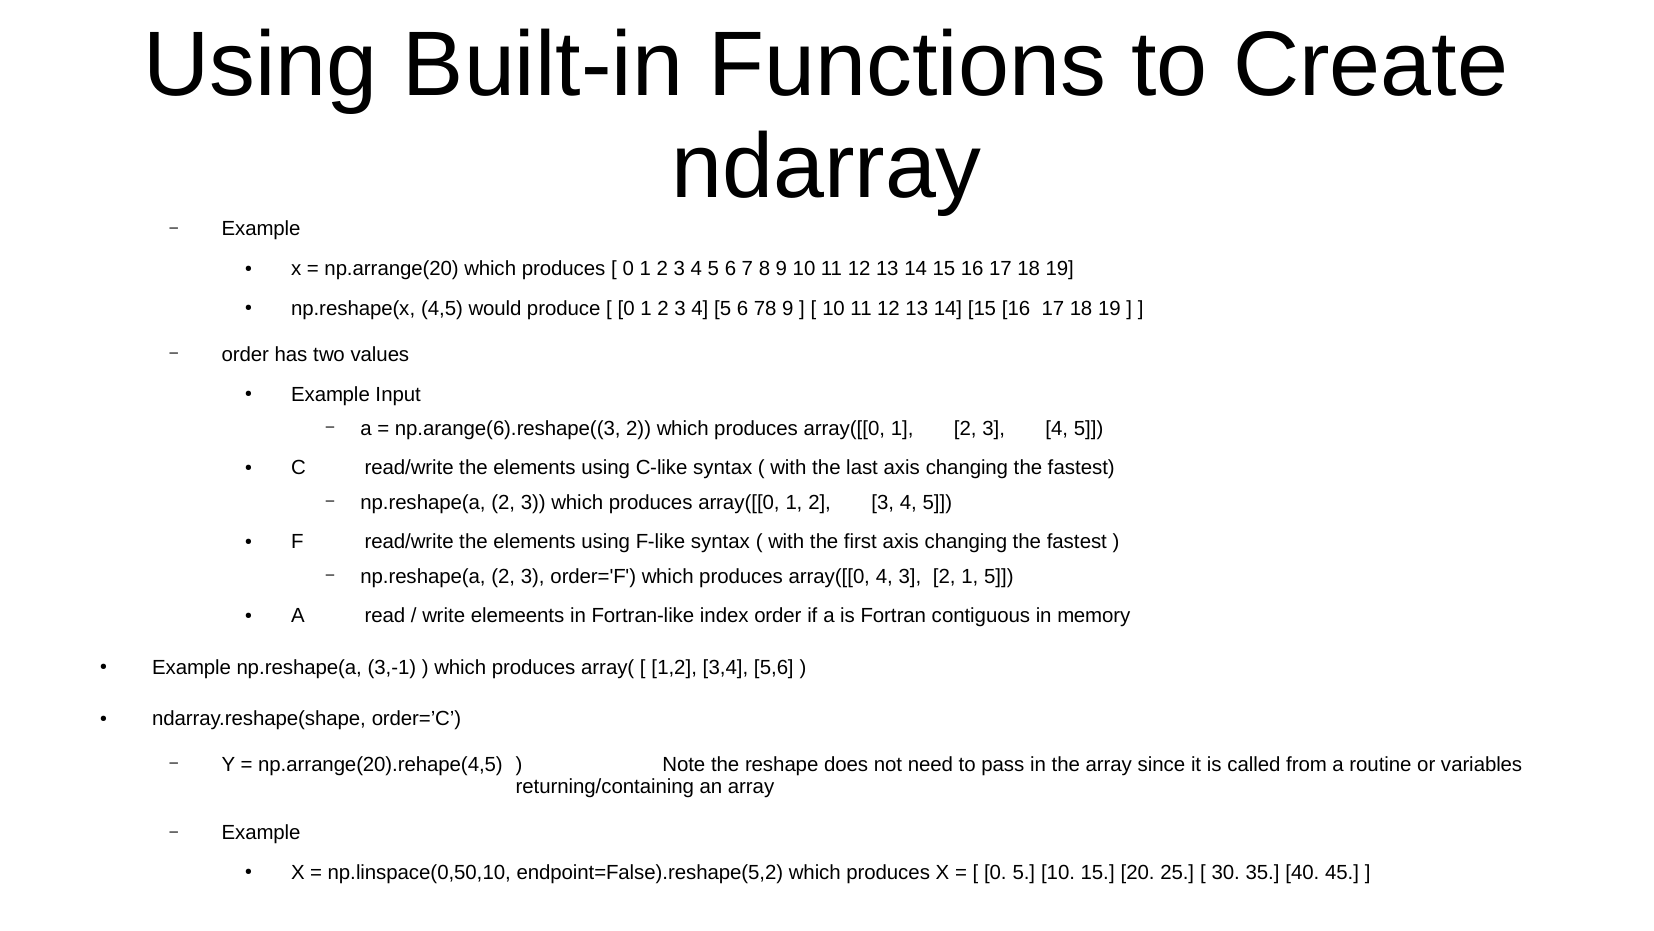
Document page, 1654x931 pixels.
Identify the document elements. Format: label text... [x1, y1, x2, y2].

list [82, 217, 1636, 916]
title Using Built-in Functions to Create ndarray [82, 12, 1571, 217]
